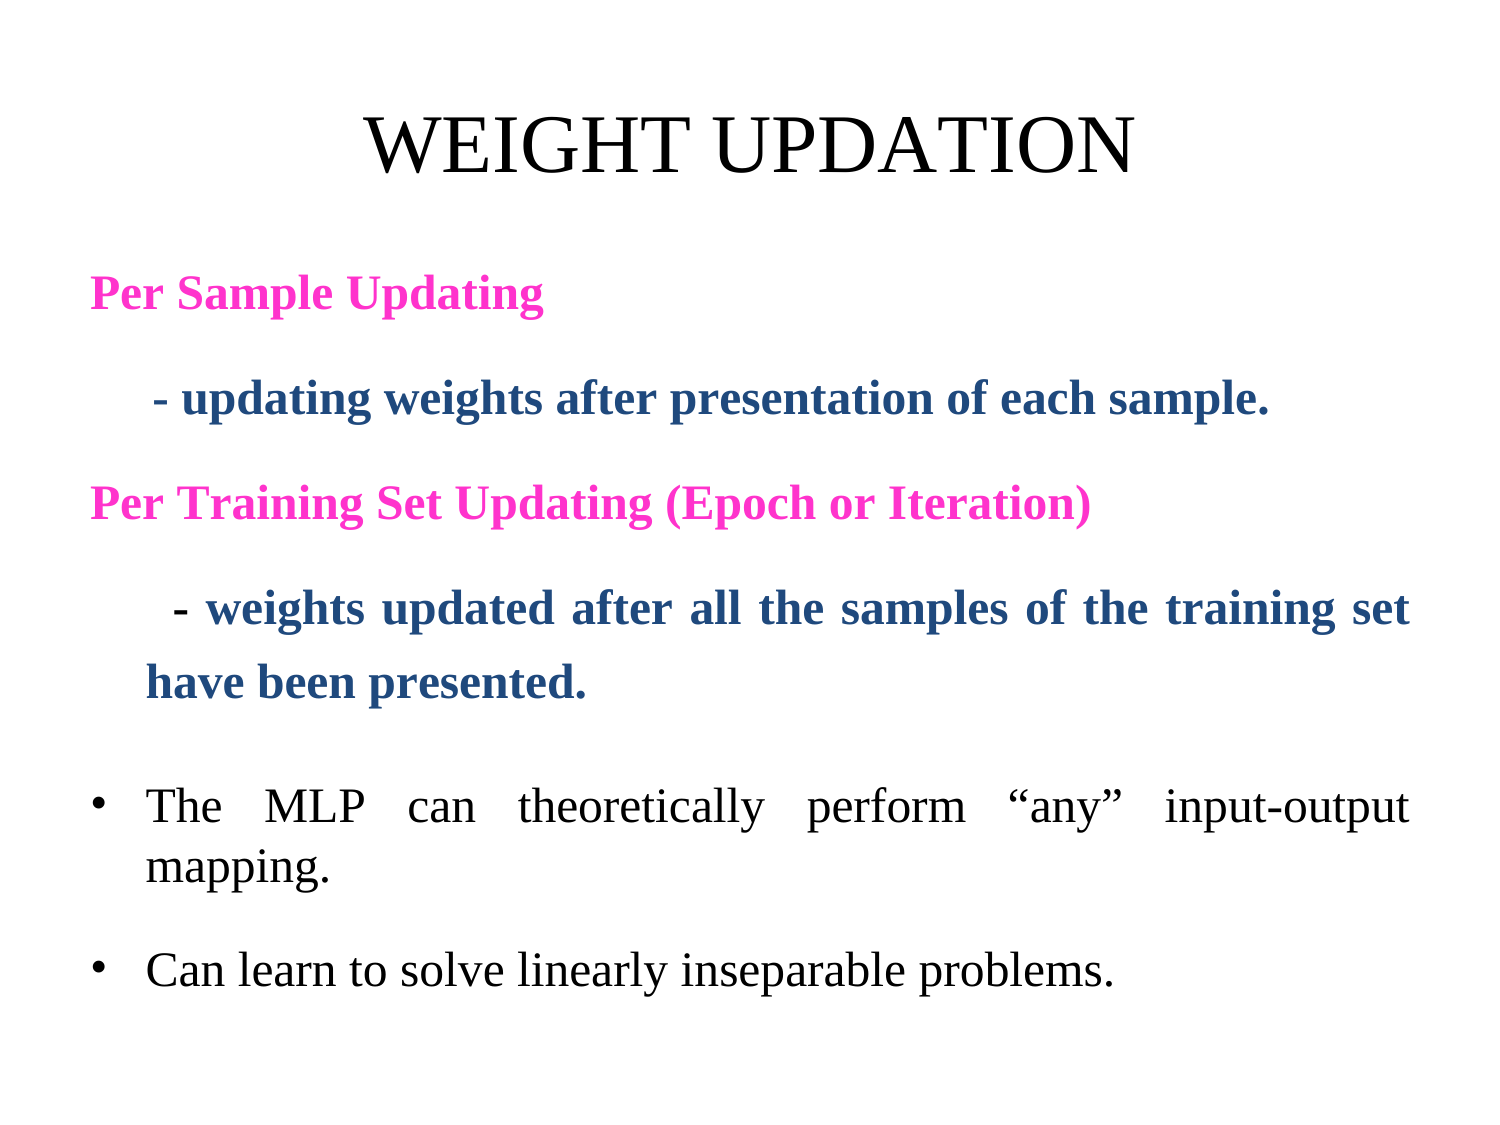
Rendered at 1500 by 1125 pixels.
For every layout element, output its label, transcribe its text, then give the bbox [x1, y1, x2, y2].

title WEIGHT UPDATION [75, 45, 1426, 233]
list Per Sample Updating - updating weights after presentation of each sample. Per Training Set Updating (Epoch or Iteration) - weights updated after all the samples of the training set have been presented. The MLP can theoretically perform “any” input-output mapping. Can learn to solve linearly inseparable problems. [75, 237, 1426, 1005]
